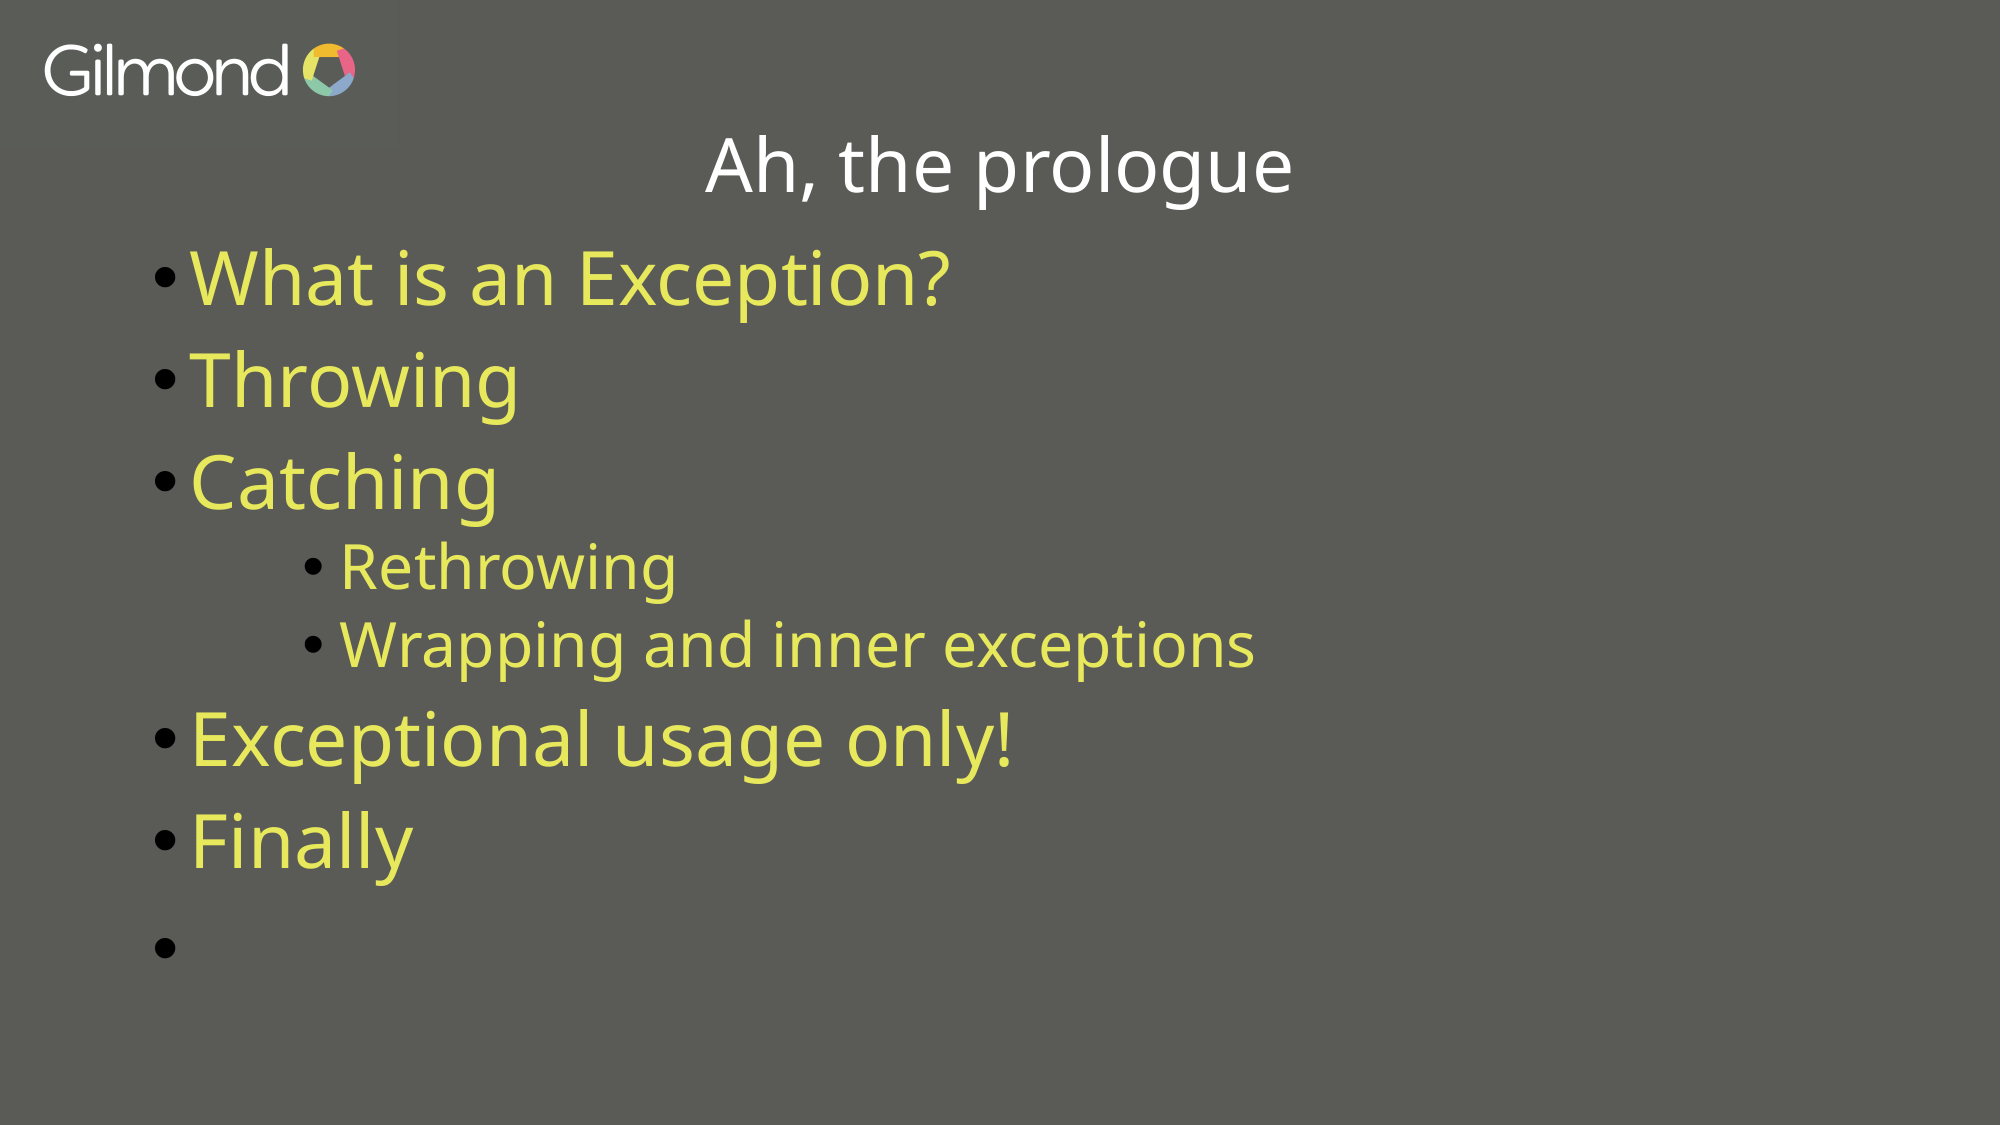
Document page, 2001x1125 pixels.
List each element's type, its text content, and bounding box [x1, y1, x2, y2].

title Ah, the prologue [137, 59, 1863, 233]
list What is an Exception? Throwing Catching Rethrowing Wrapping and inner exceptions Exceptional usage only! Finally [137, 233, 1863, 1053]
picture [0, 0, 399, 149]
